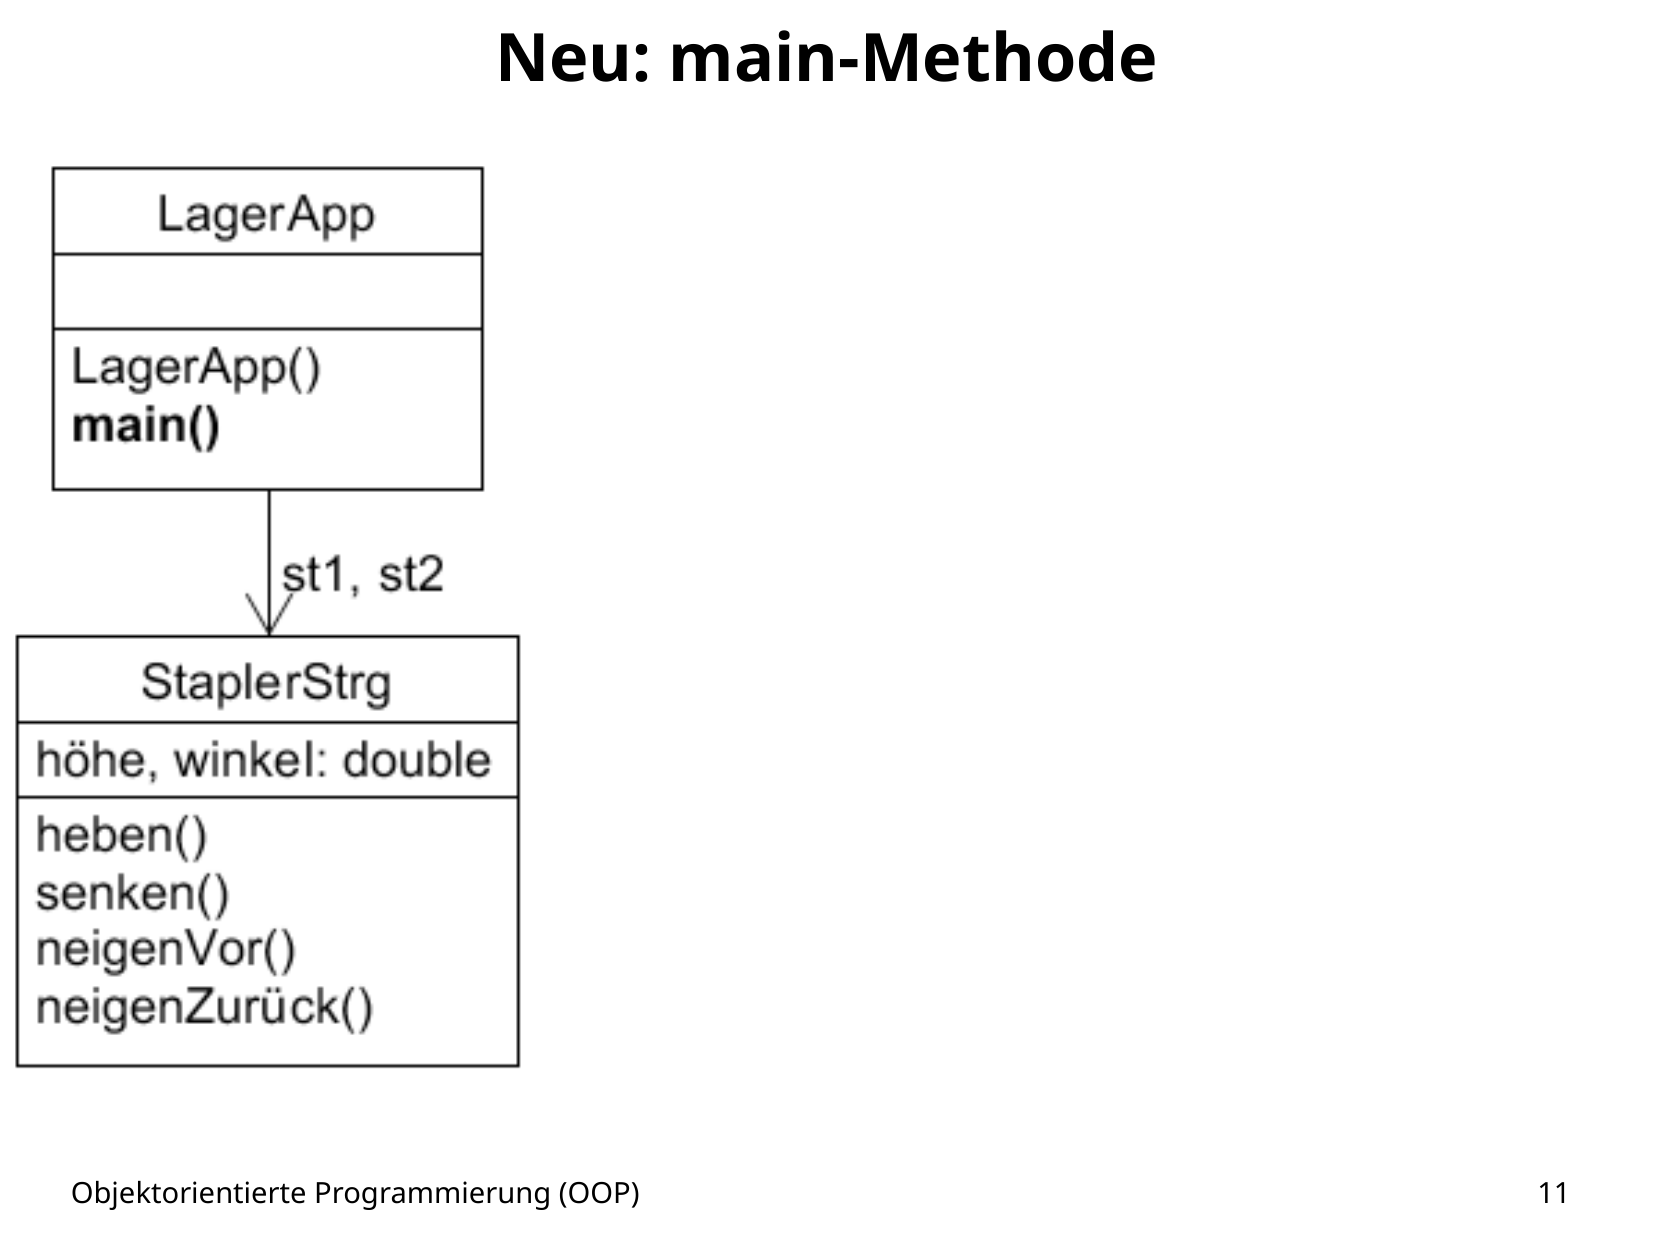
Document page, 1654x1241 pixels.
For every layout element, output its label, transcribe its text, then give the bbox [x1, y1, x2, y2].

title Neu: main-Methode [0, 5, 1654, 107]
picture [14, 165, 1639, 1071]
